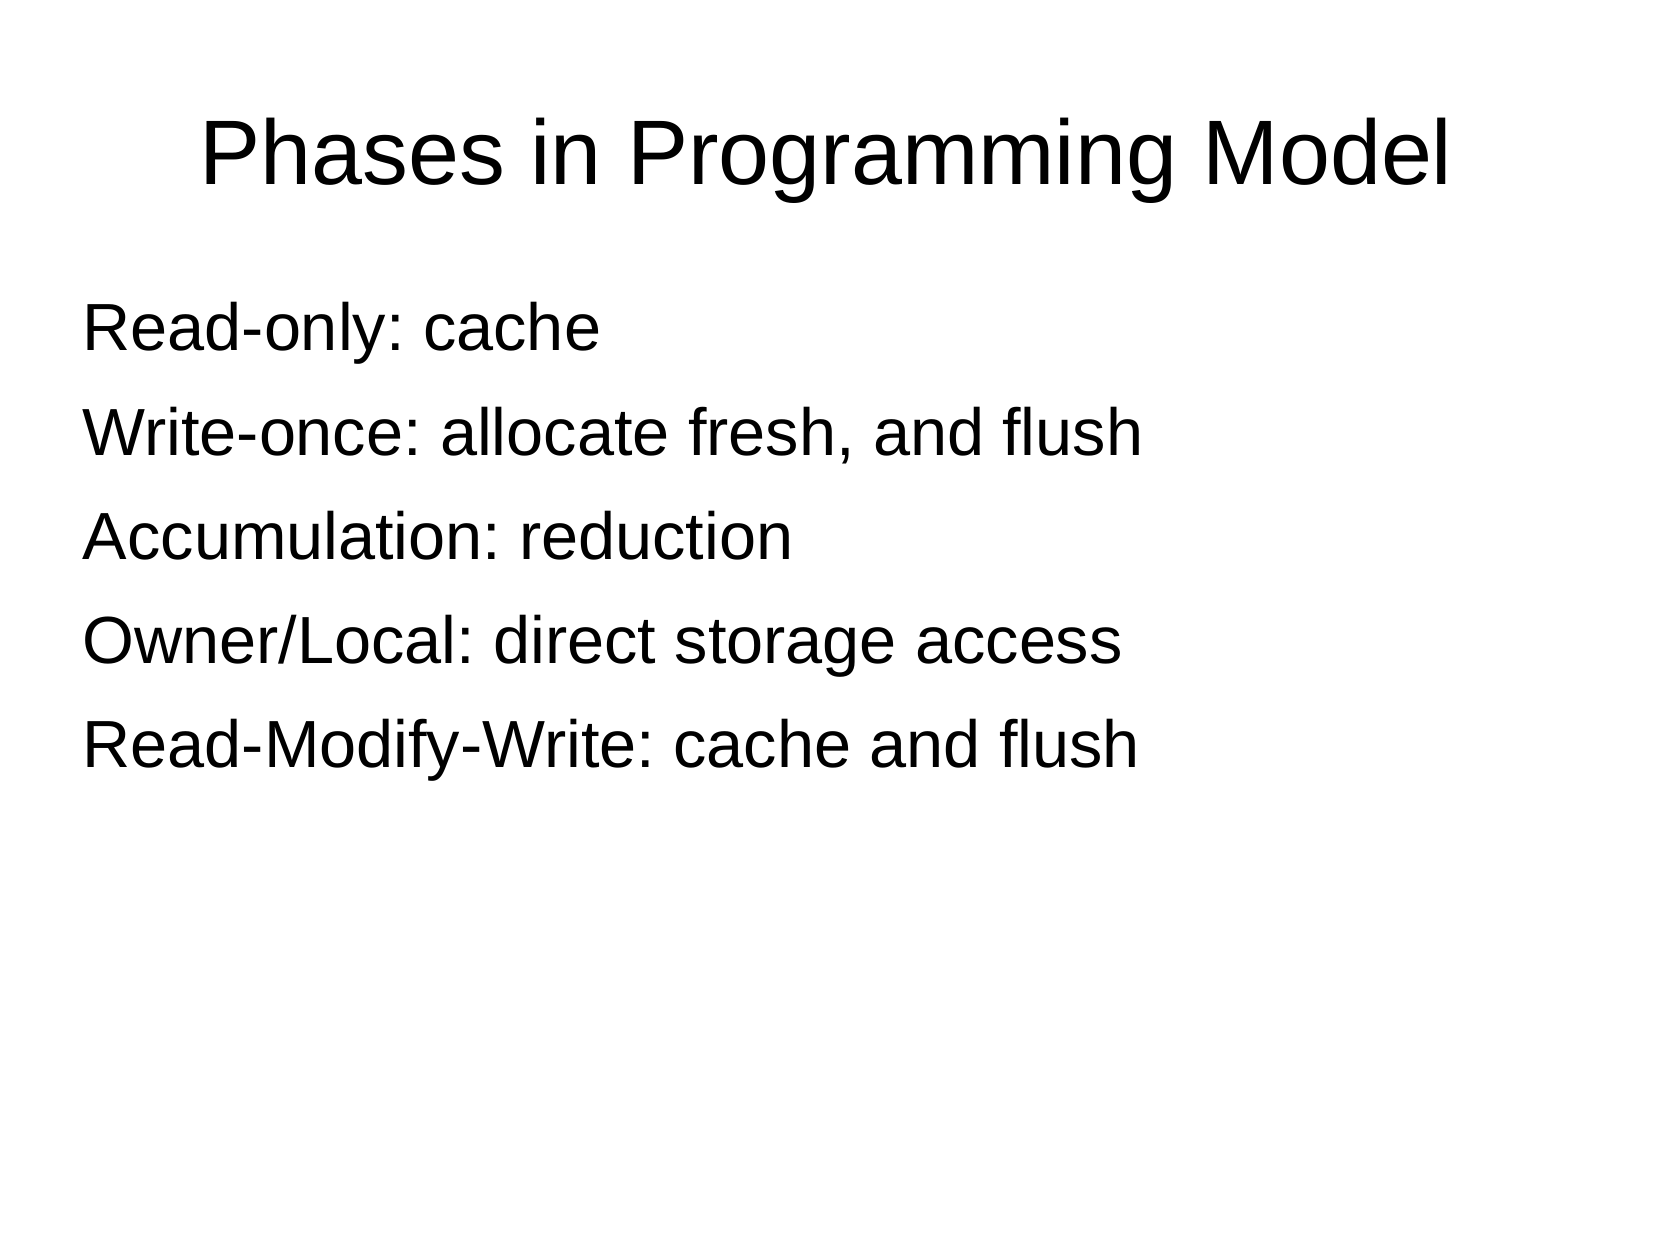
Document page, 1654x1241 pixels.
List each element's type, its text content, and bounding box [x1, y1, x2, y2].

title Phases in Programming Model [82, 56, 1571, 250]
list Read-only: cache Write-once: allocate fresh, and flush Accumulation: reduction Owner/Local: direct storage access Read-Modify-Write: cache and flush [82, 290, 1571, 1094]
